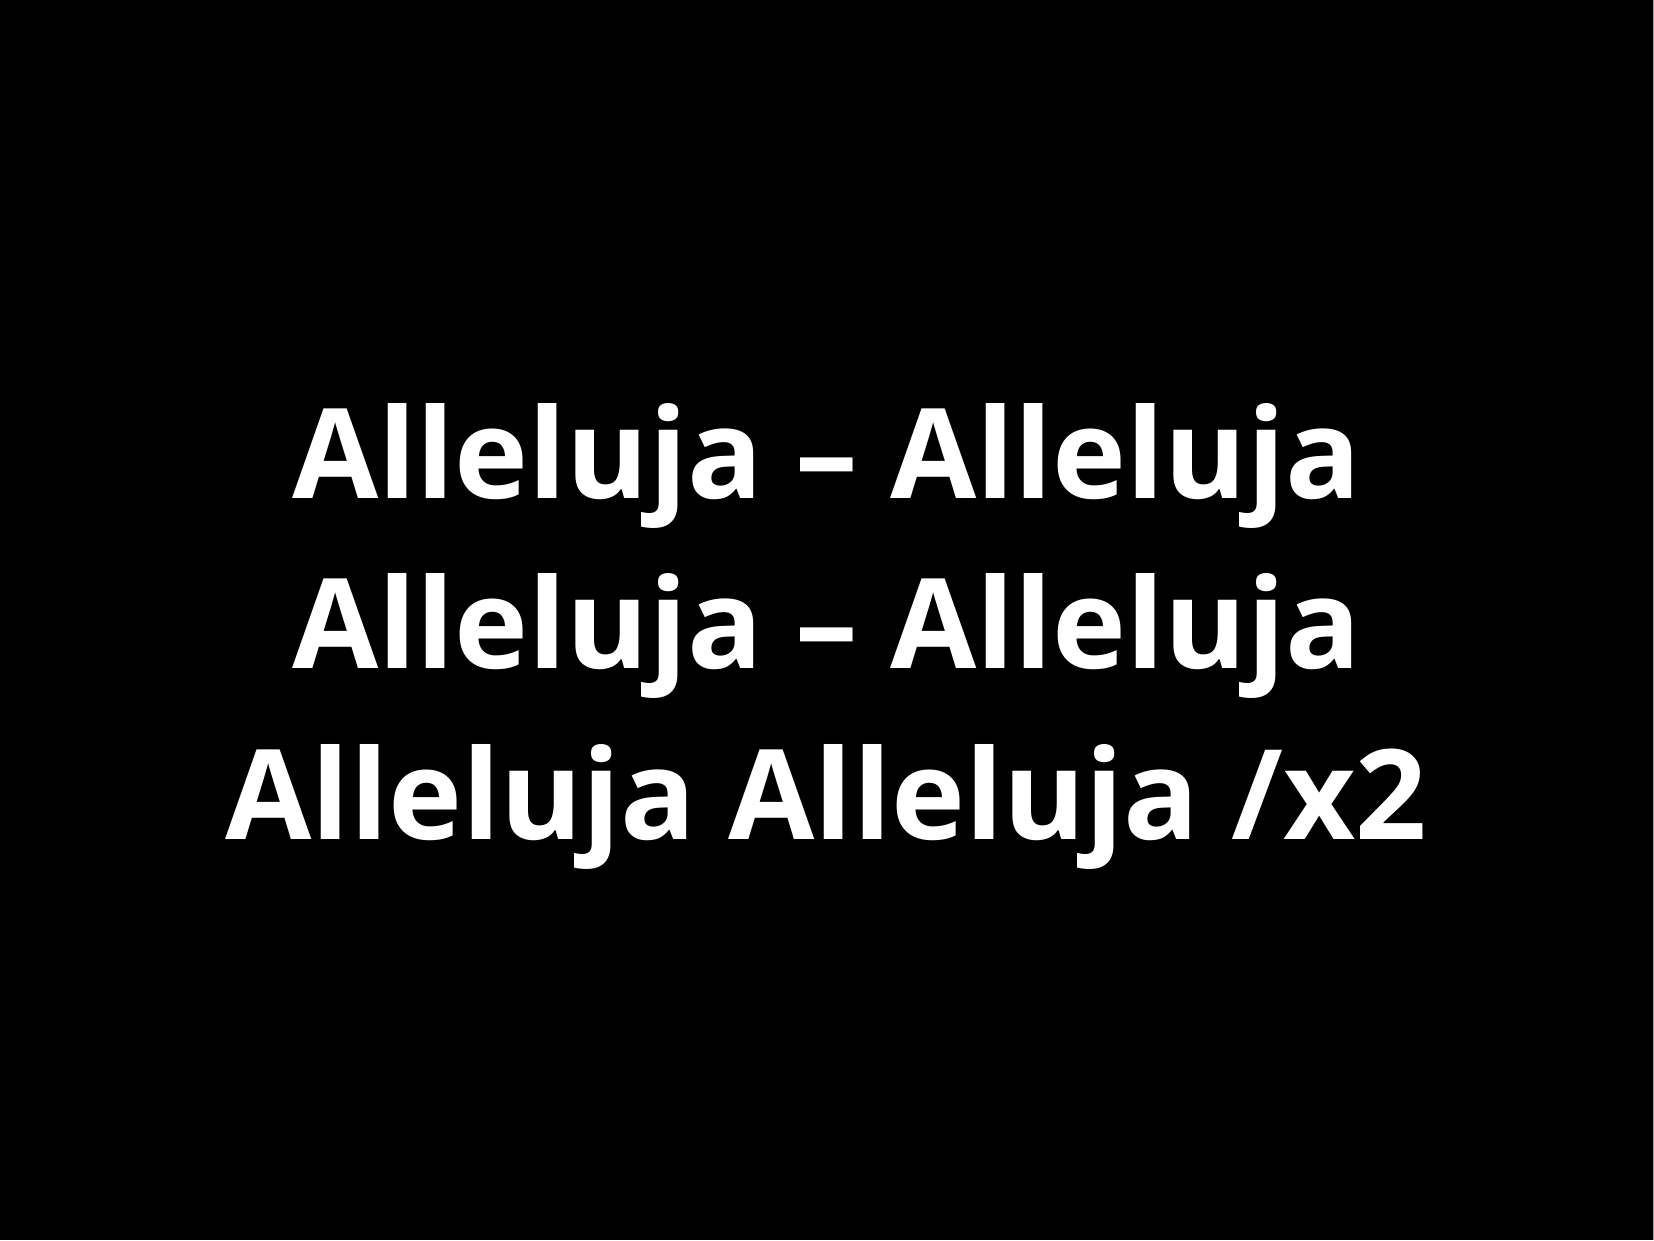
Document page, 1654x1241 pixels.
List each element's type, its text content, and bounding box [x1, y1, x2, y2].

subtitle Alleluja – Alleluja Alleluja – Alleluja Alleluja Alleluja /x2 [0, 0, 1654, 1241]
